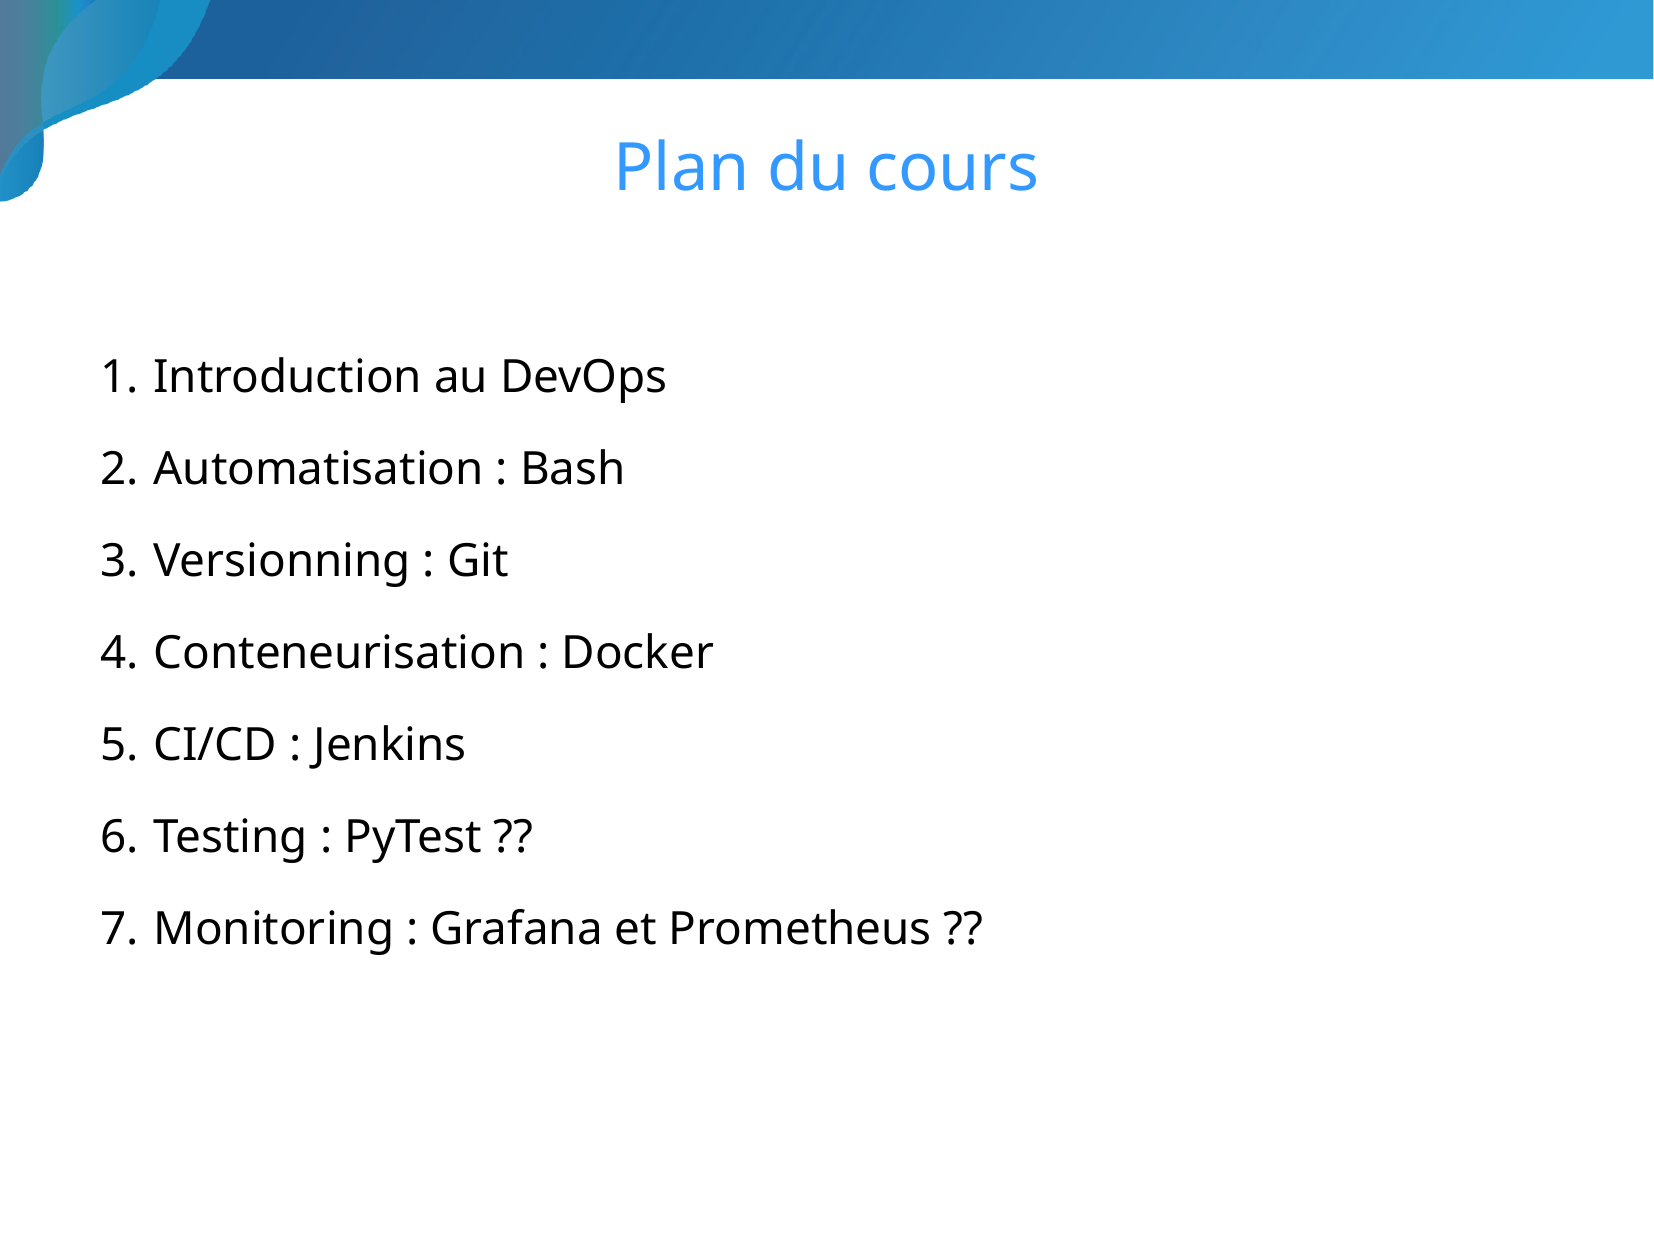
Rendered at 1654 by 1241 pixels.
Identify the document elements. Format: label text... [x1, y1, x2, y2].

picture [0, 0, 1654, 1241]
list Introduction au DevOps Automatisation : Bash Versionning : Git Conteneurisation : Docker CI/CD : Jenkins Testing : PyTest ?? Monitoring : Grafana et Prometheus ?? [82, 343, 1571, 939]
title Plan du cours [82, 68, 1571, 261]
